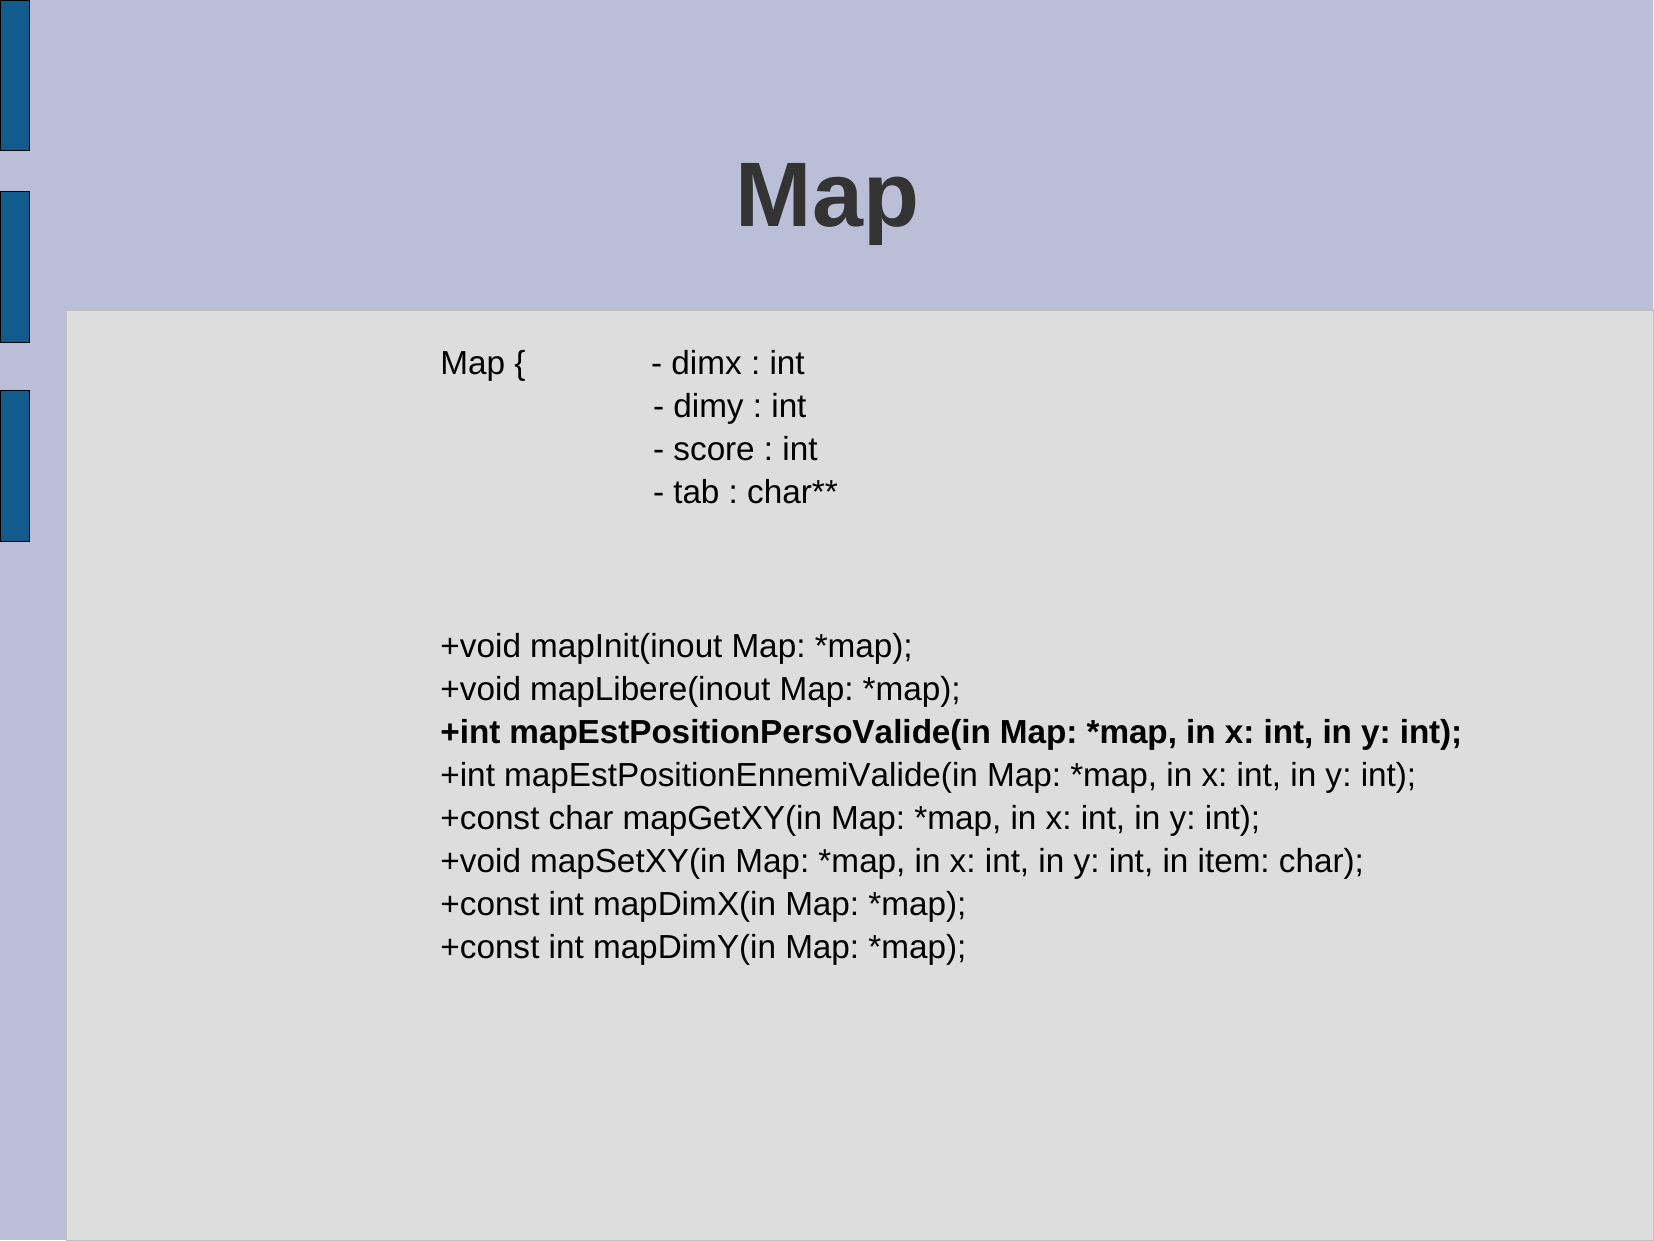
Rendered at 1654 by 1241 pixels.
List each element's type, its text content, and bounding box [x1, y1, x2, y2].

list Map { - dimx : int - dimy : int - score : int - tab : char** +void mapInit(inout Map: *map); +void mapLibere(inout Map: *map); +int mapEstPositionPersoValide(in Map: *map, in x: int, in y: int); +int mapEstPositionEnnemiValide(in Map: *map, in x: int, in y: int); +const char mapGetXY(in Map: *map, in x: int, in y: int); +void mapSetXY(in Map: *map, in x: int, in y: int, in item: char); +const int mapDimX(in Map: *map); +const int mapDimY(in Map: *map); [121, 344, 1534, 1149]
title Map [121, 98, 1534, 291]
